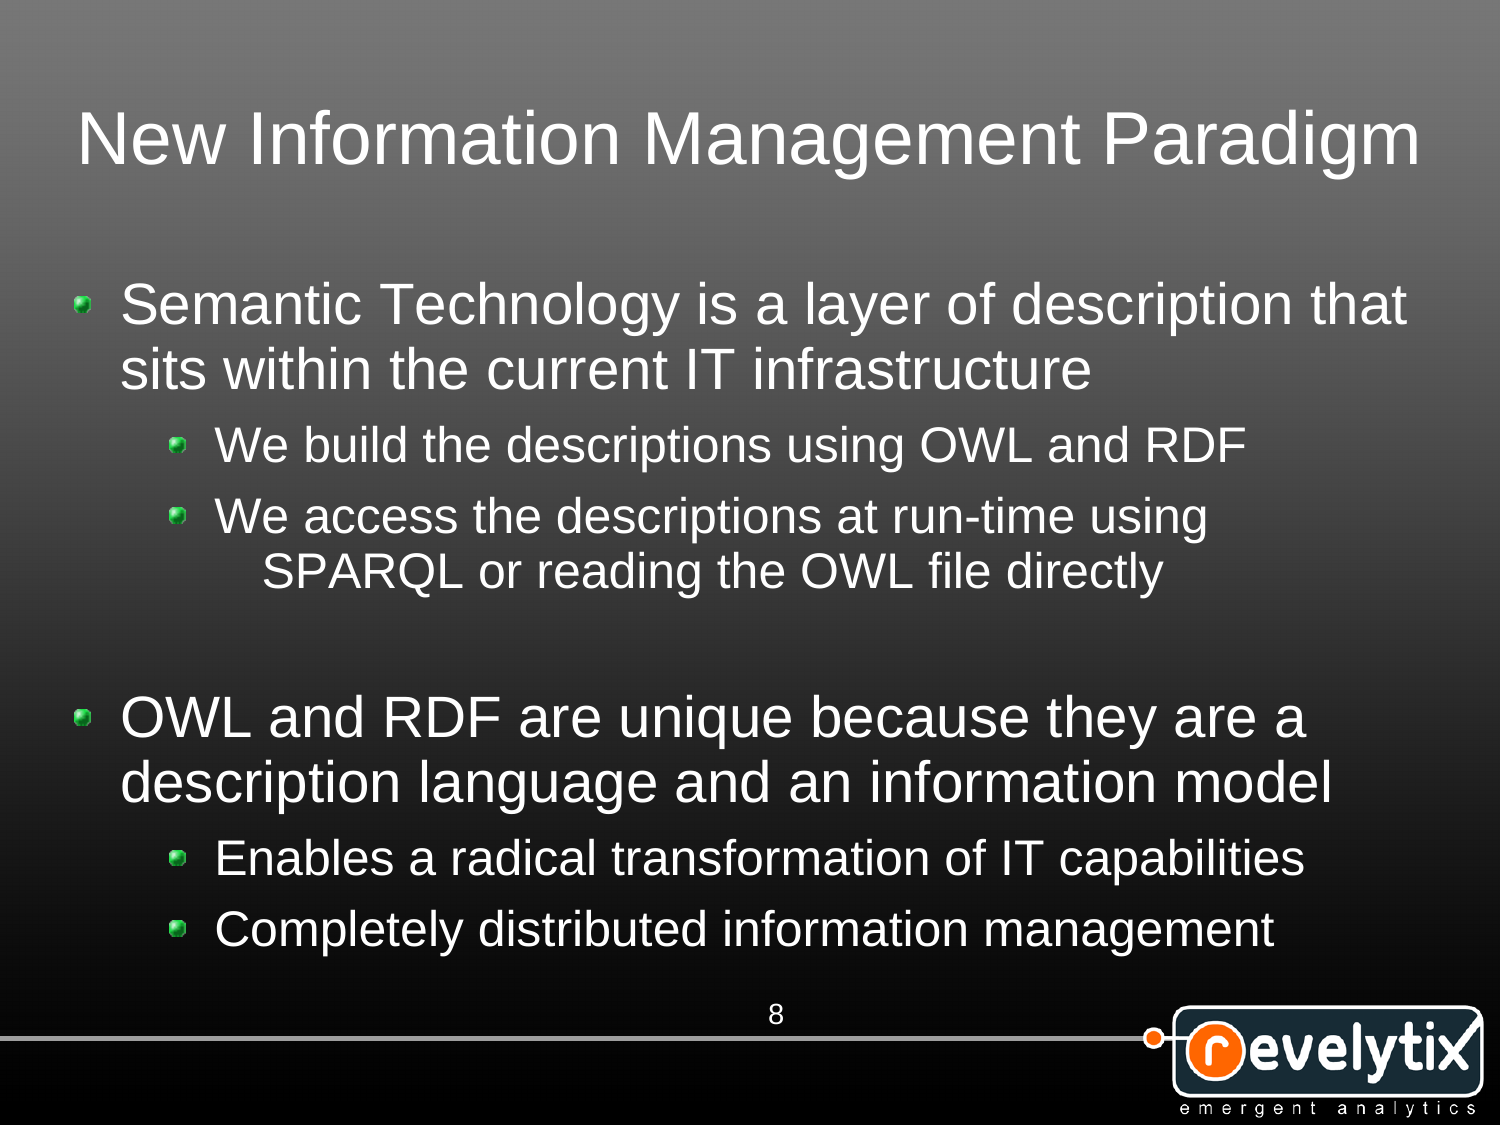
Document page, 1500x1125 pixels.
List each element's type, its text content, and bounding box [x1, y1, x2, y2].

picture [0, 0, 1500, 1125]
list Semantic Technology is a layer of description that sits within the current IT infrastructure We build the descriptions using OWL and RDF We access the descriptions at run-time using SPARQL or reading the OWL file directly OWL and RDF are unique because they are a description language and an information model Enables a radical transformation of IT capabilities Completely distributed information management [74, 272, 1425, 972]
title New Information Management Paradigm [74, 52, 1425, 226]
